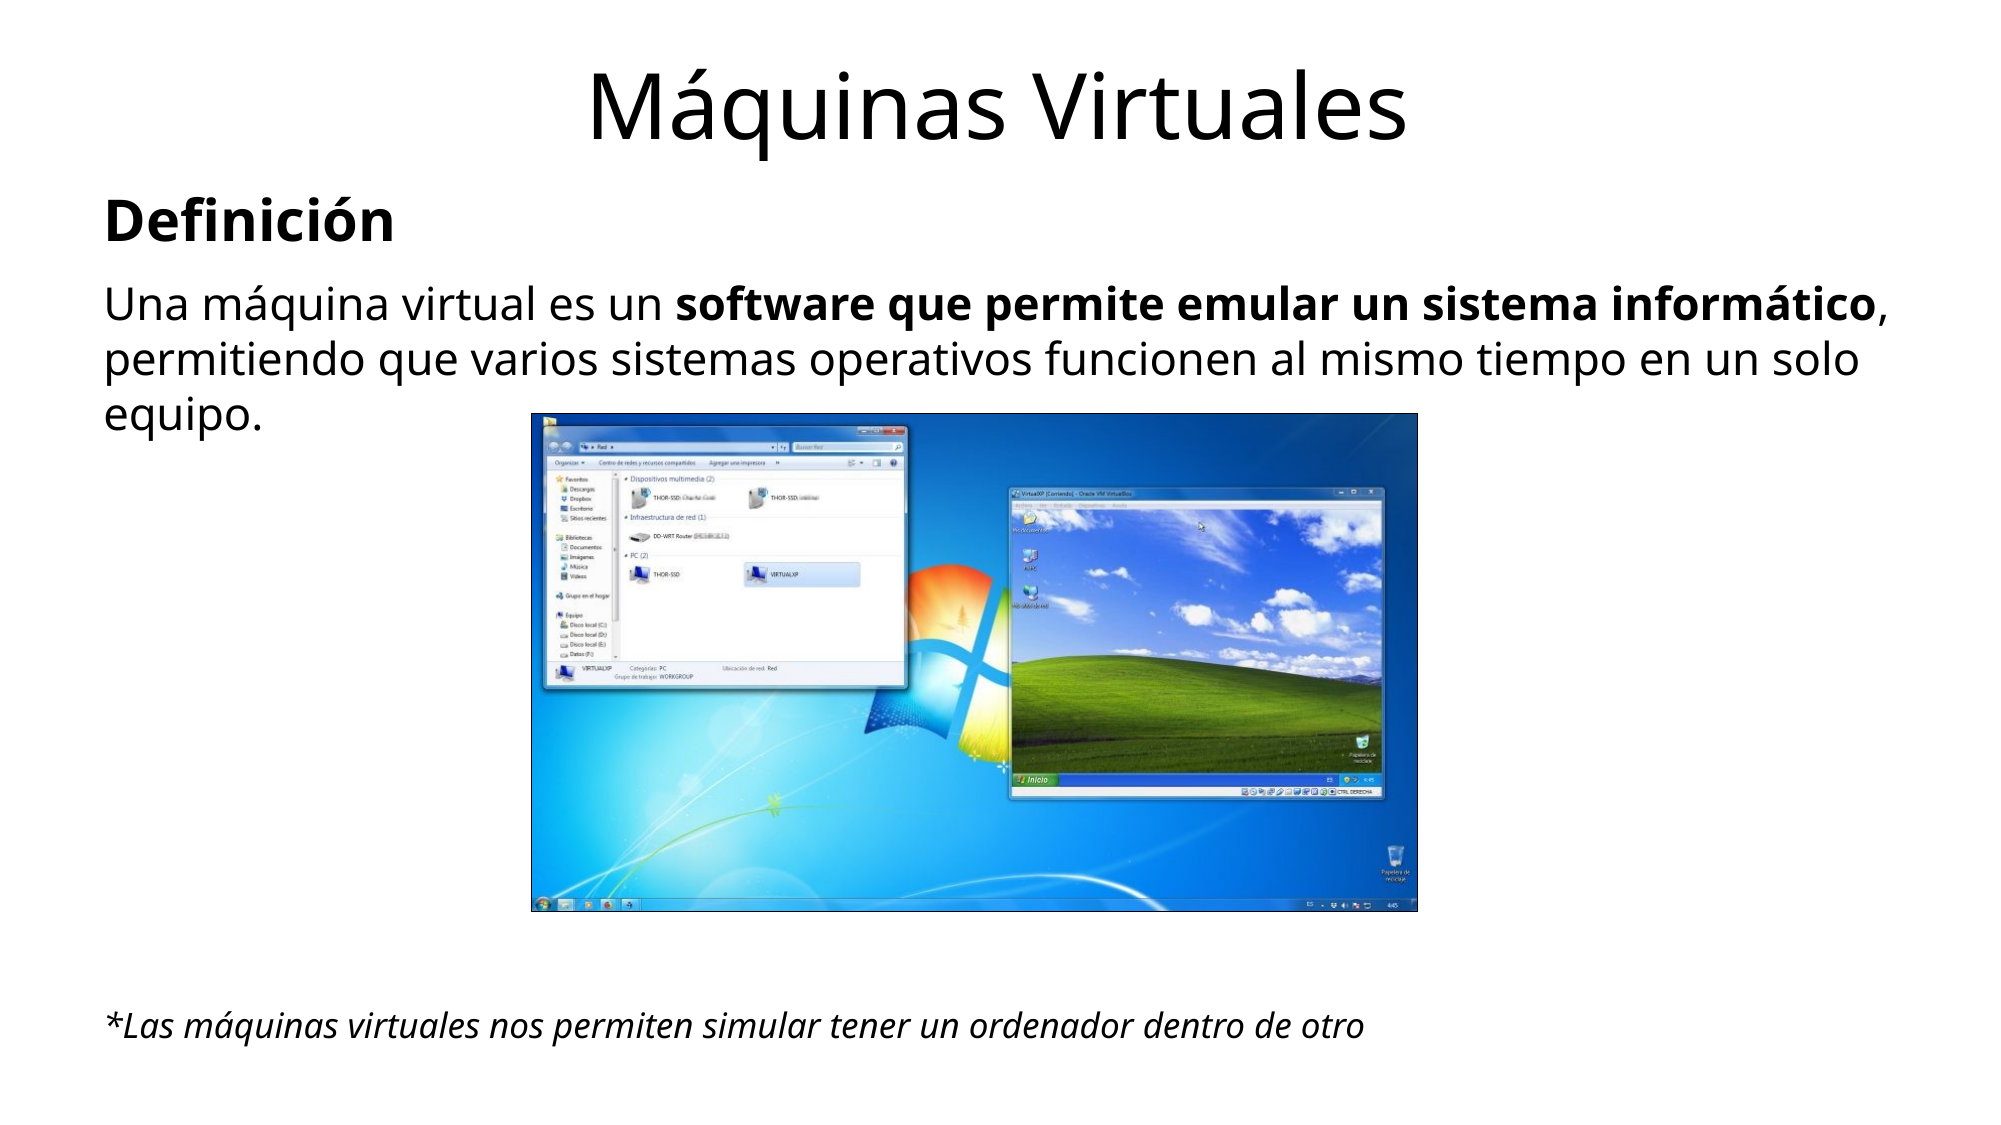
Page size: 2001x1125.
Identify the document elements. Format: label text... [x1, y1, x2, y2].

picture [531, 869, 539, 885]
picture [531, 413, 1418, 912]
list Definición Una máquina virtual es un software que permite emular un sistema informático, permitiendo que varios sistemas operativos funcionen al mismo tiempo en un solo equipo. *Las máquinas virtuales nos permiten simular tener un ordenador dentro de otro [88, 177, 1919, 1063]
text_box Máquinas Virtuales [135, 34, 1860, 177]
